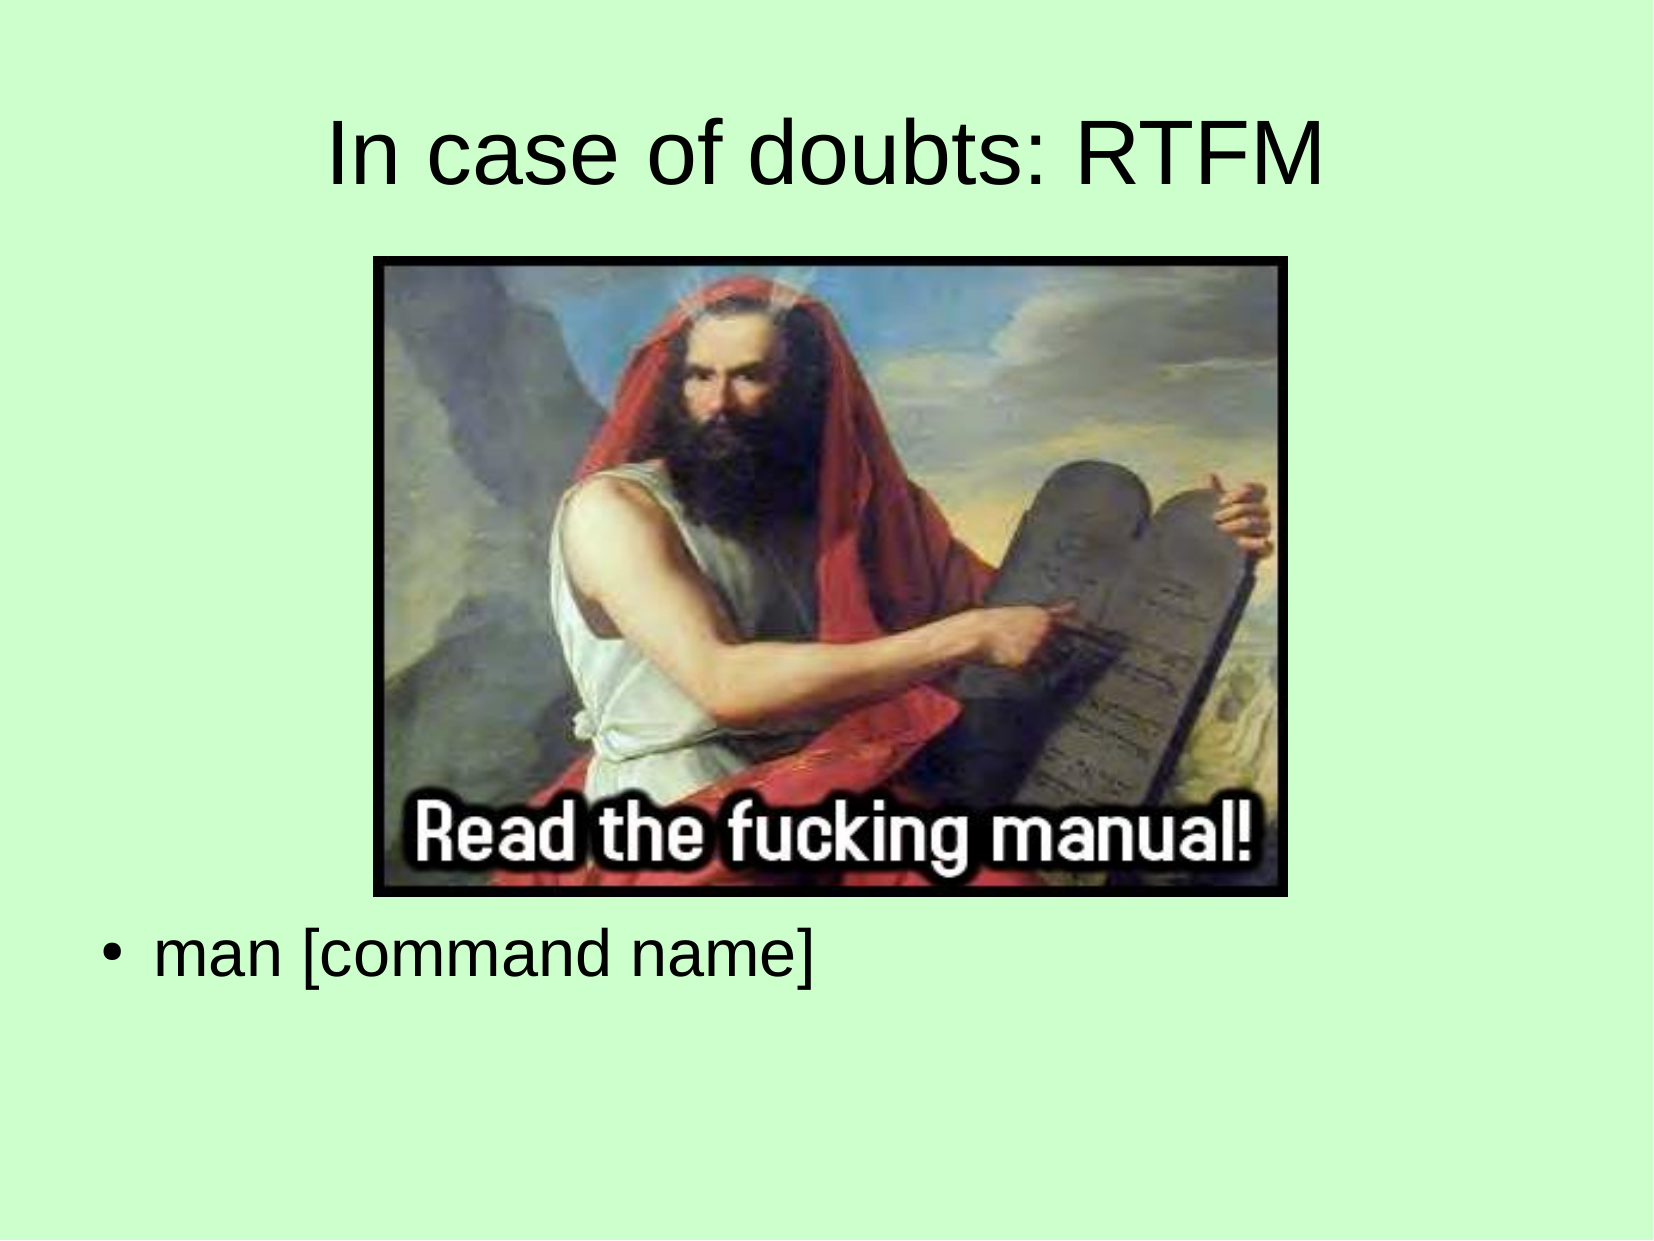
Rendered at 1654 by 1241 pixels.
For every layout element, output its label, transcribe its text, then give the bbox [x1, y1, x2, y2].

list man [command name] [82, 290, 1571, 1010]
title In case of doubts: RTFM [82, 49, 1571, 257]
picture [373, 256, 1288, 897]
